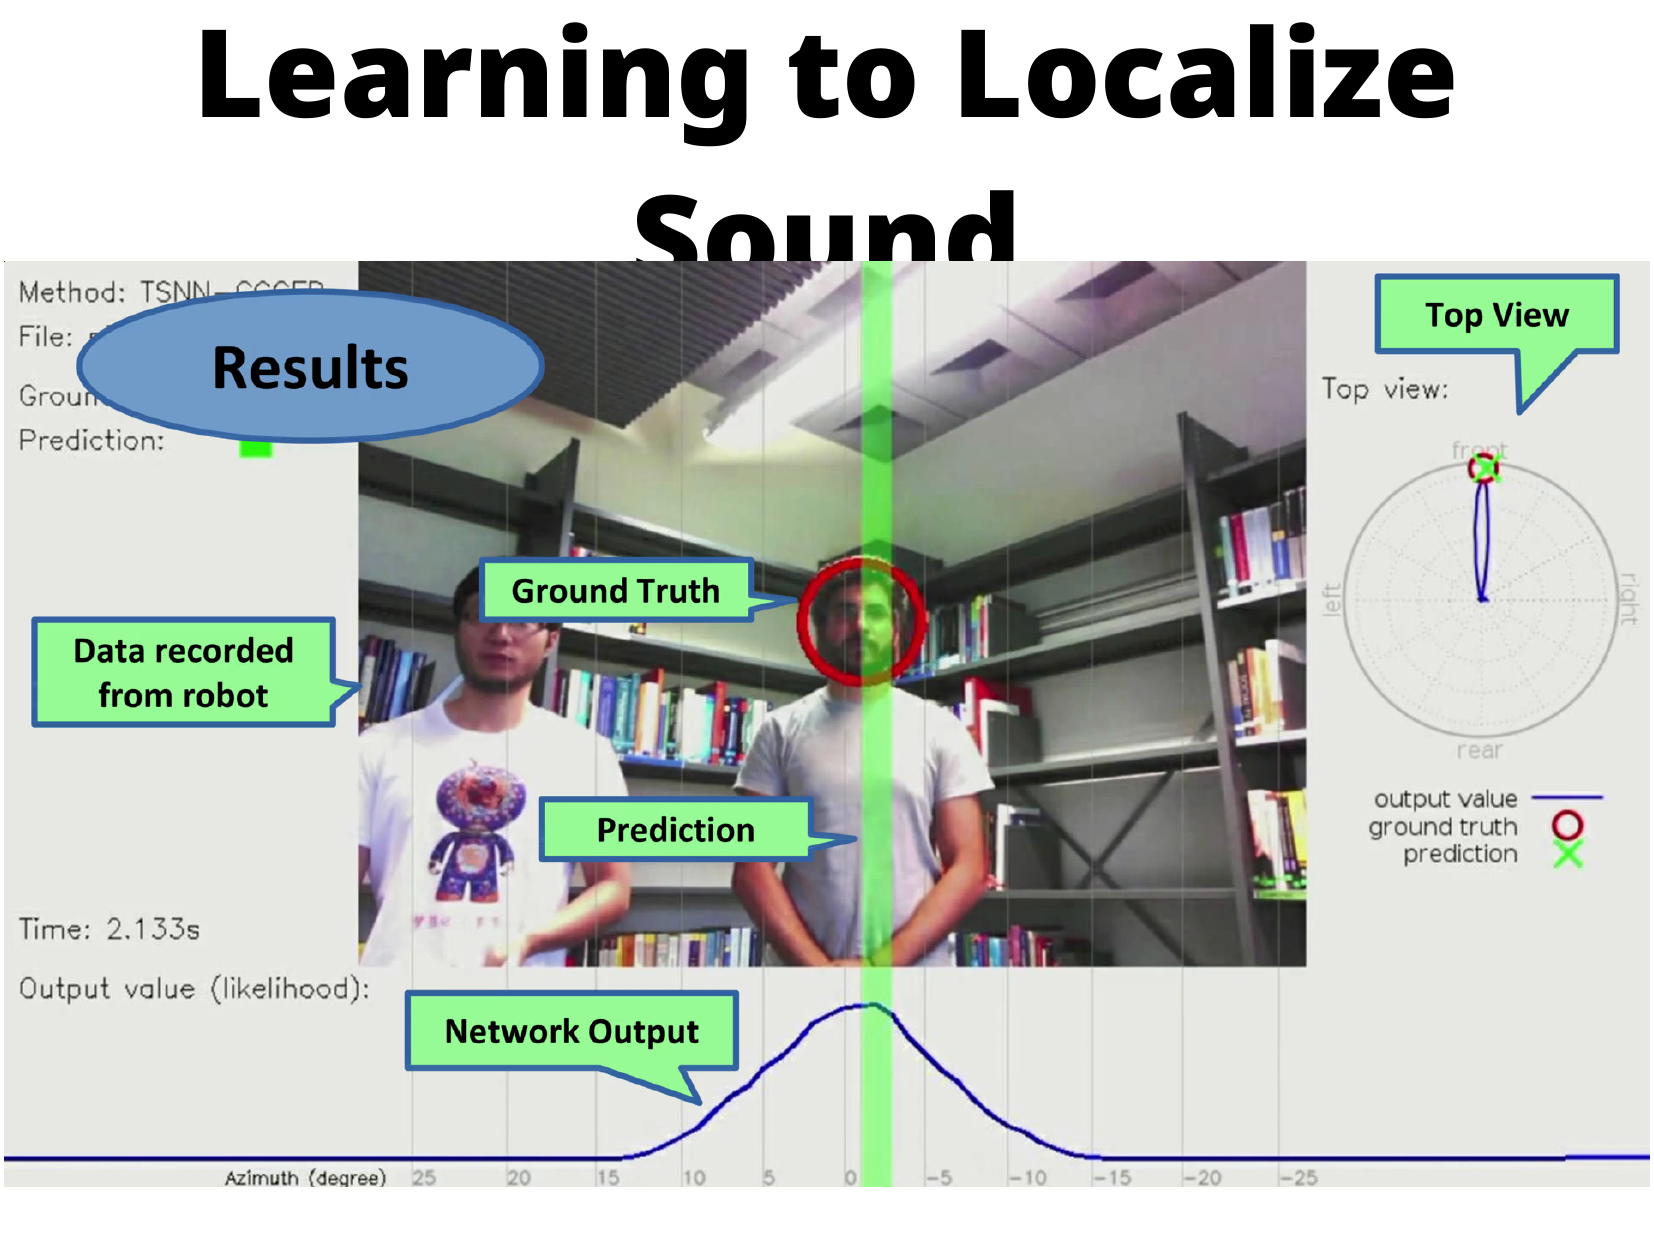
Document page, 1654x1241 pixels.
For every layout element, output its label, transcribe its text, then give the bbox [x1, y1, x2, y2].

title Learning to Localize Sound [82, 49, 1571, 257]
text_box [3, 260, 1651, 1188]
